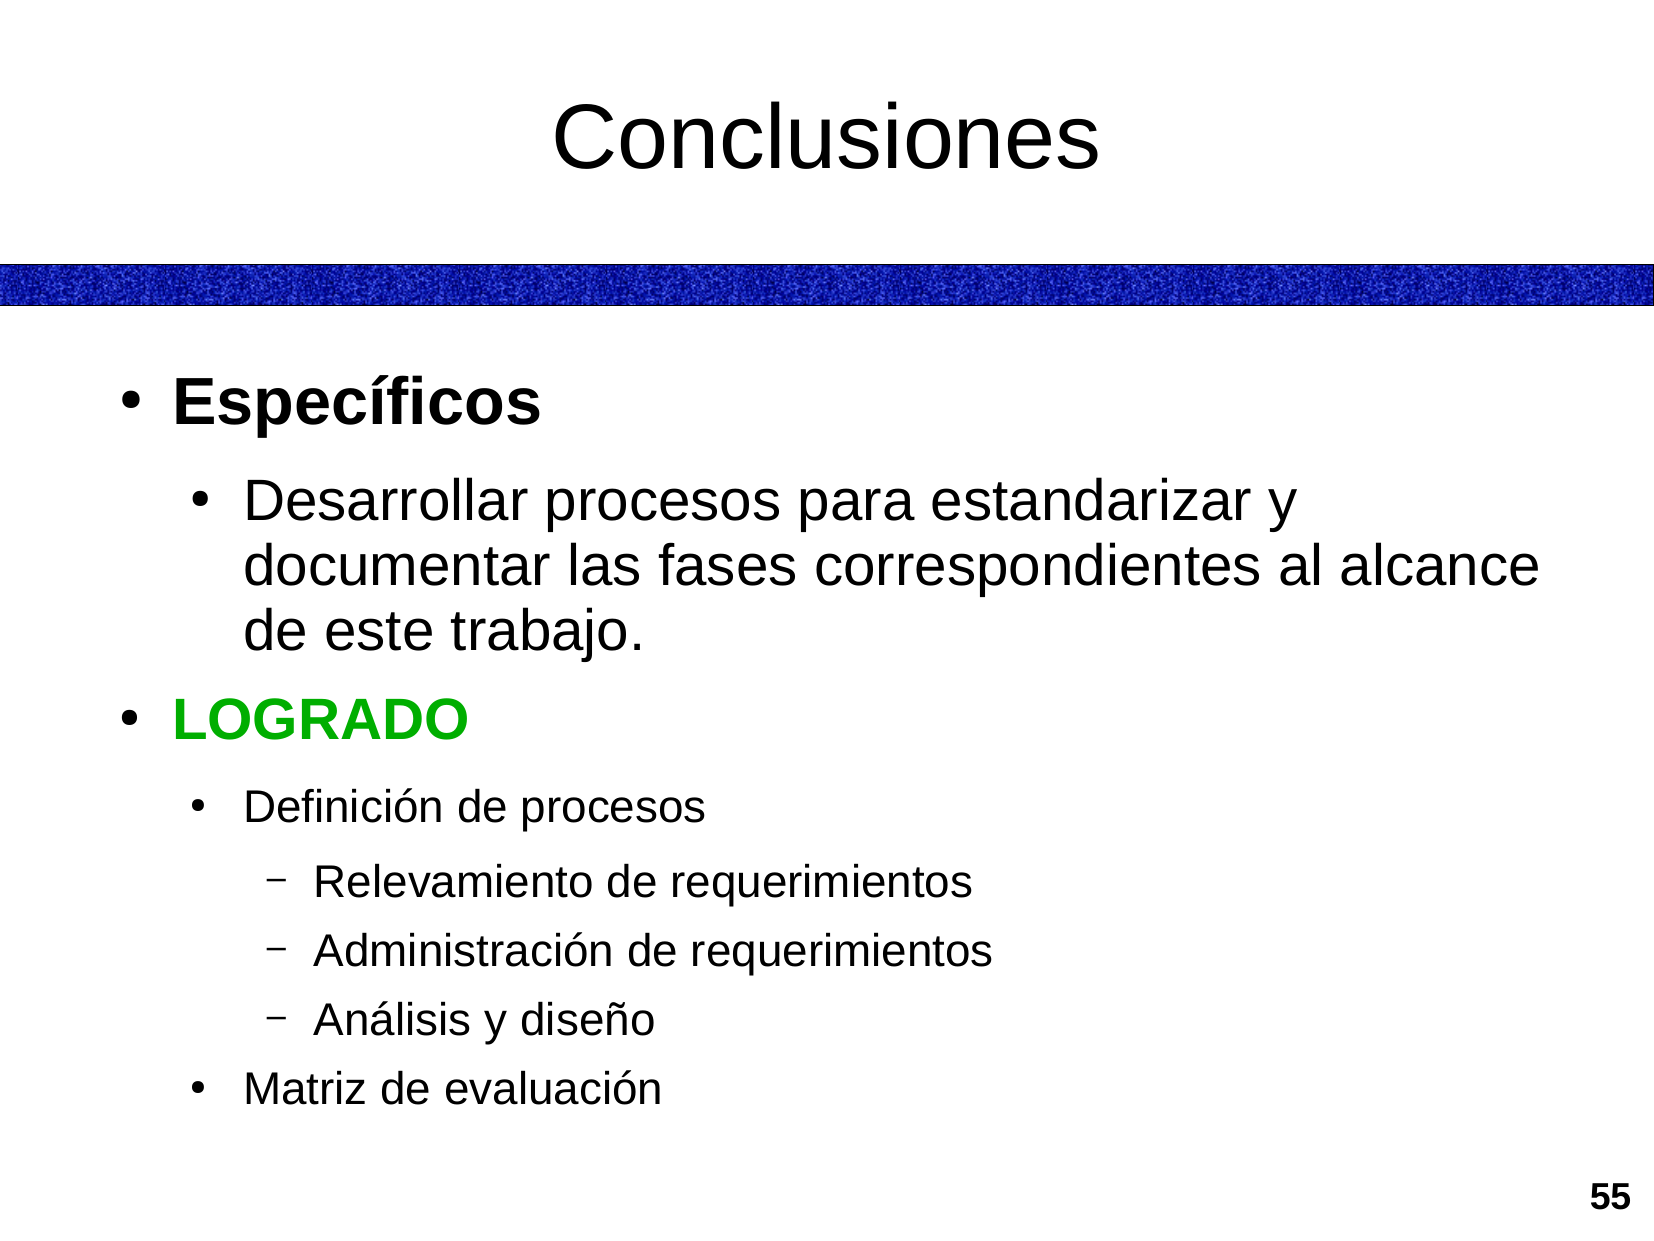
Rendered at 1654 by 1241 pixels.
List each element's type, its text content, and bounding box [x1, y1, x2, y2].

picture [0, 265, 1653, 305]
list Específicos Desarrollar procesos para estandarizar y documentar las fases correspondientes al alcance de este trabajo. LOGRADO Definición de procesos Relevamiento de requerimientos Administración de requerimientos Análisis y diseño Matriz de evaluación [101, 363, 1549, 1168]
text_box <número> [1575, 1168, 1654, 1240]
title Conclusiones [58, 21, 1595, 253]
